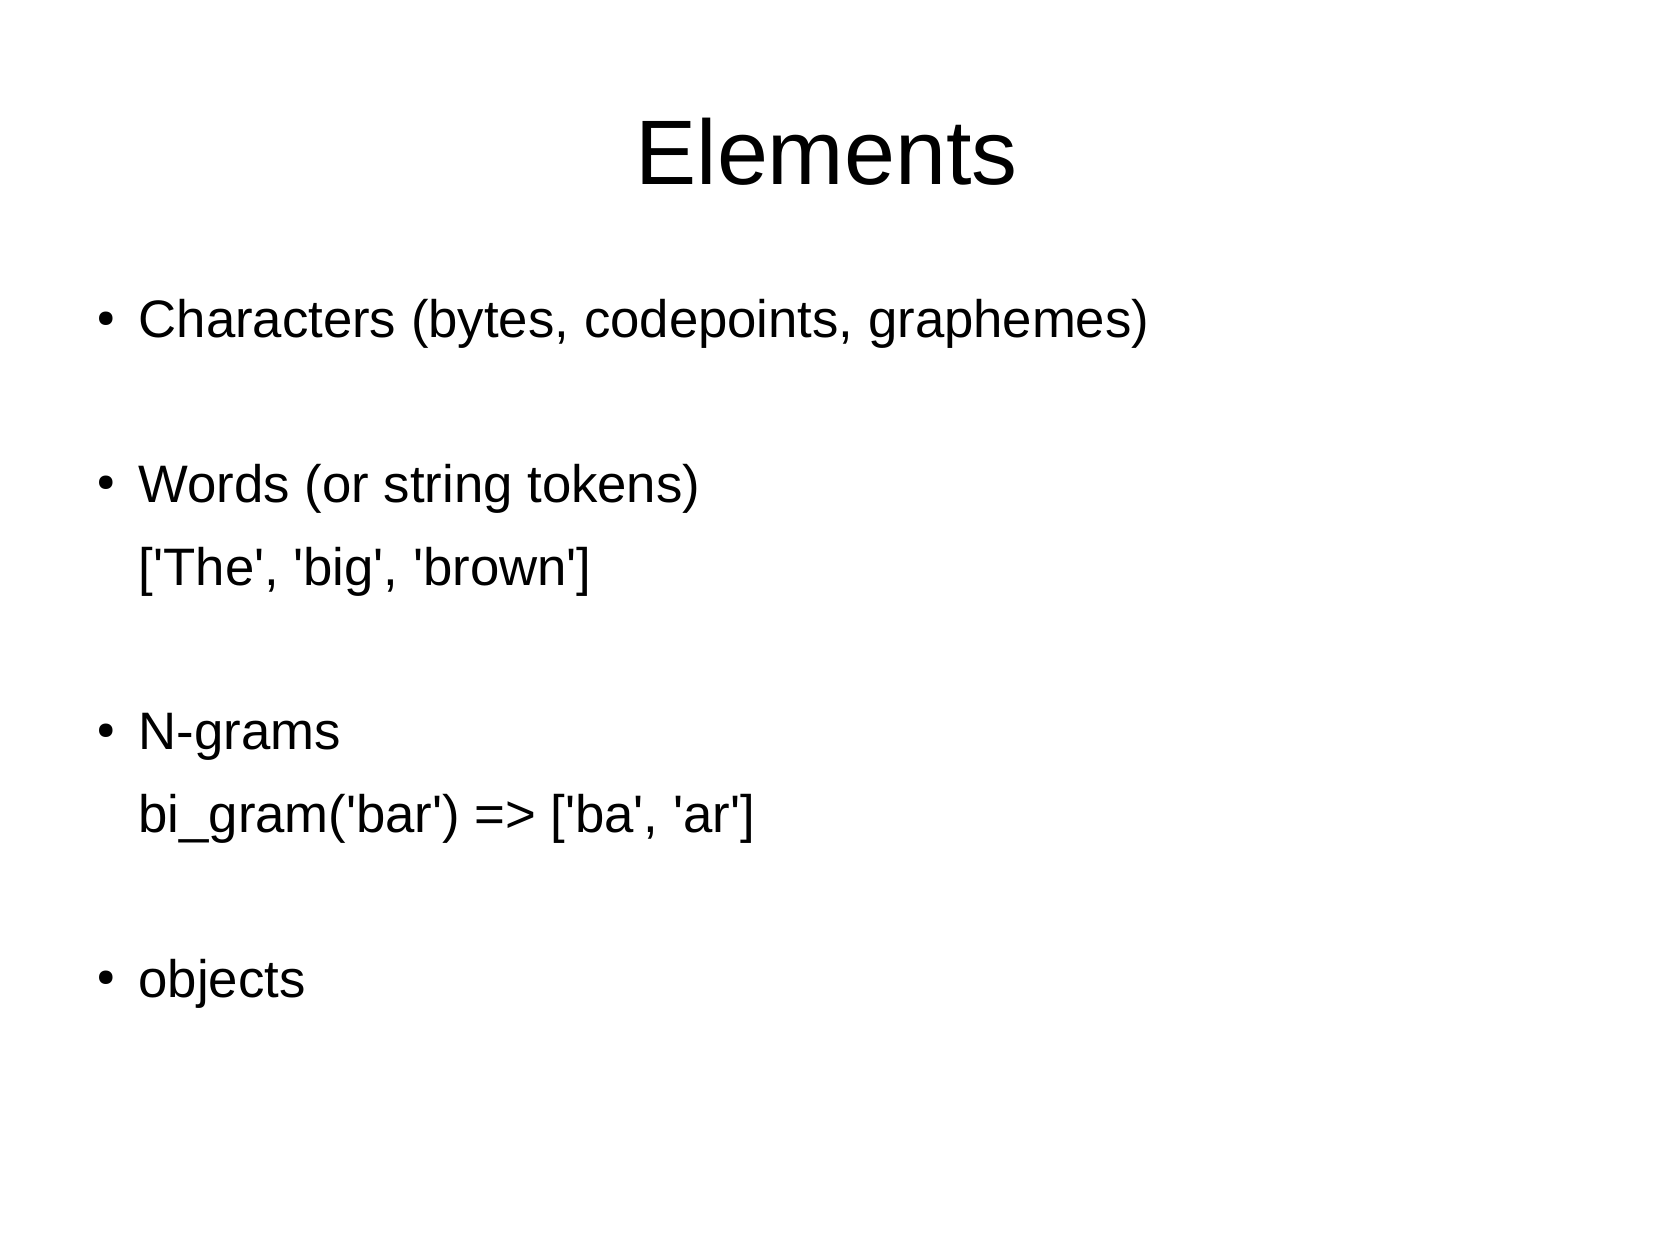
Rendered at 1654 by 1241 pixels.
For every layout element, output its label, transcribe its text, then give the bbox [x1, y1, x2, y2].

list Characters (bytes, codepoints, graphemes) Words (or string tokens) ['The', 'big', 'brown'] N-grams bi_gram('bar') => ['ba', 'ar'] objects [82, 290, 1571, 1010]
title Elements [82, 49, 1571, 257]
